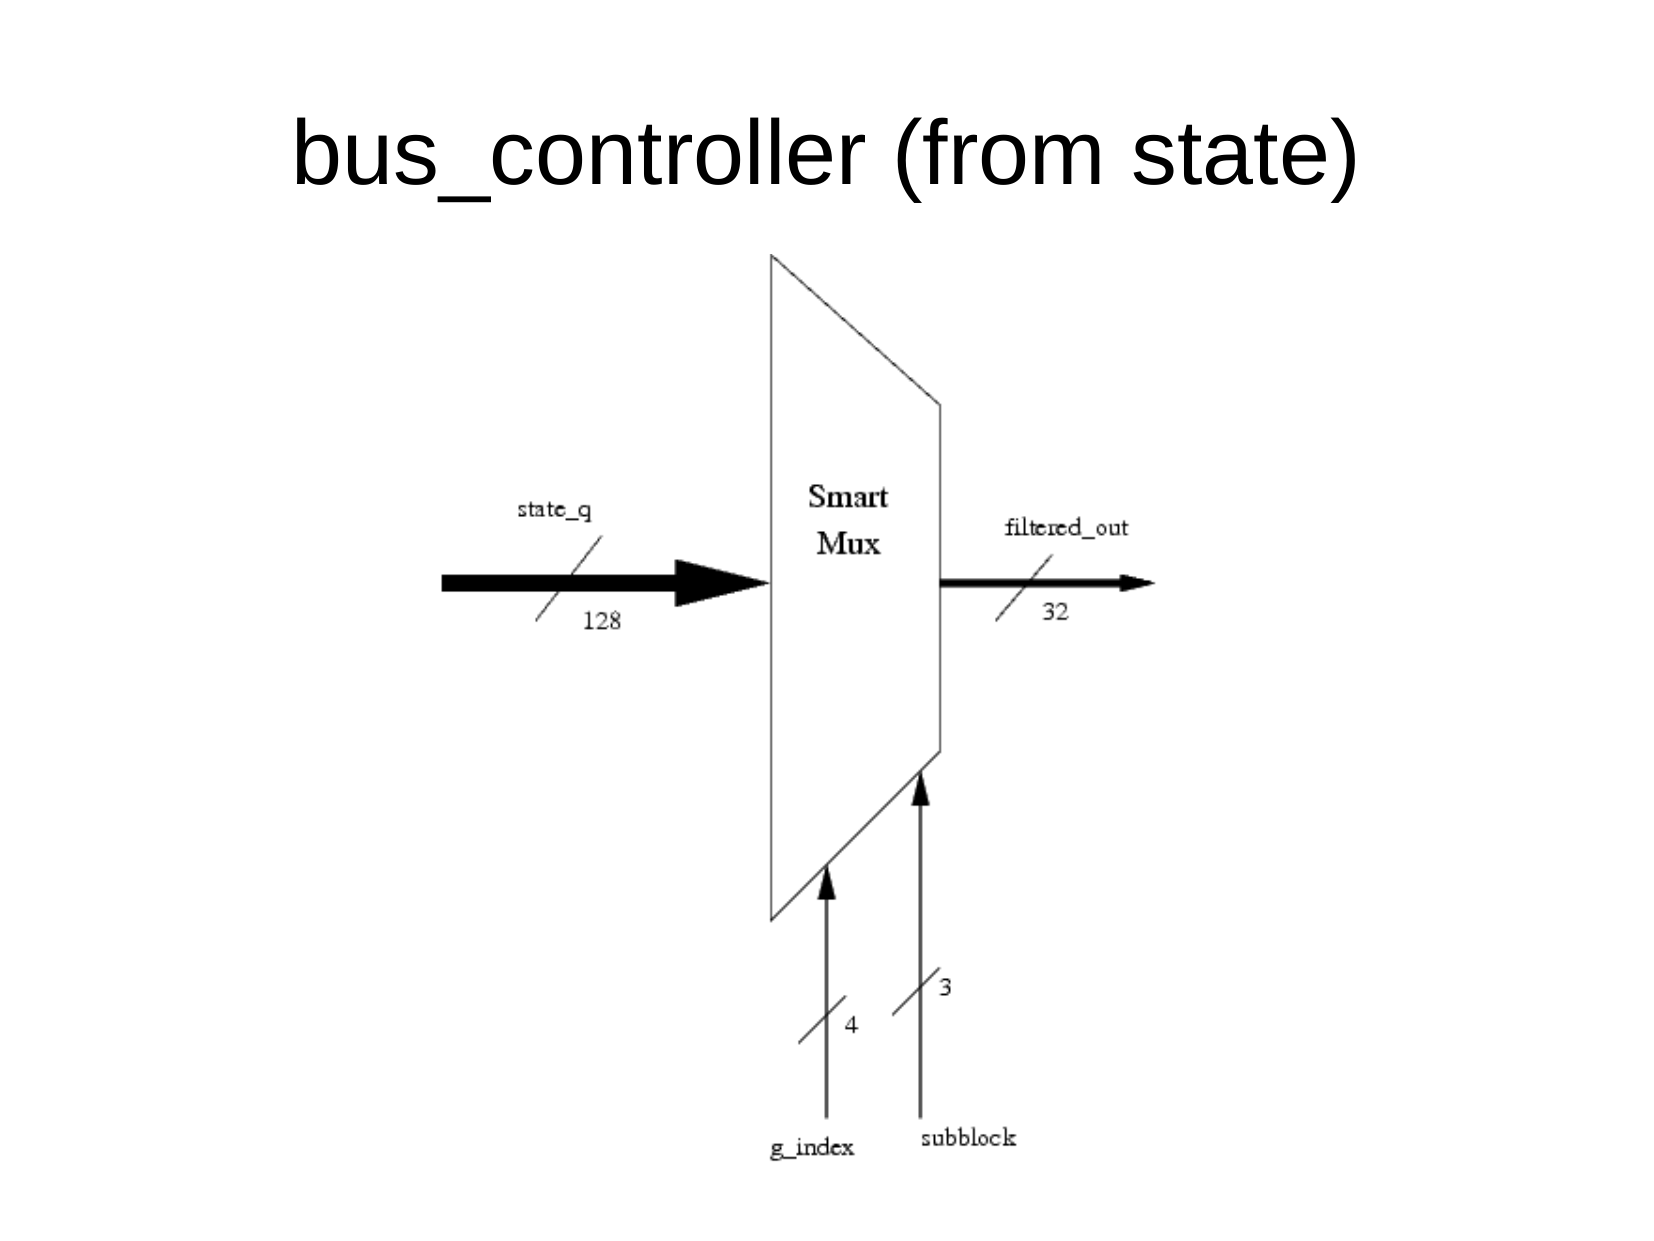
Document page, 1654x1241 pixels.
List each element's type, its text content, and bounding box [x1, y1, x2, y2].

title bus_controller (from state) [82, 56, 1571, 250]
picture [429, 254, 1163, 1163]
